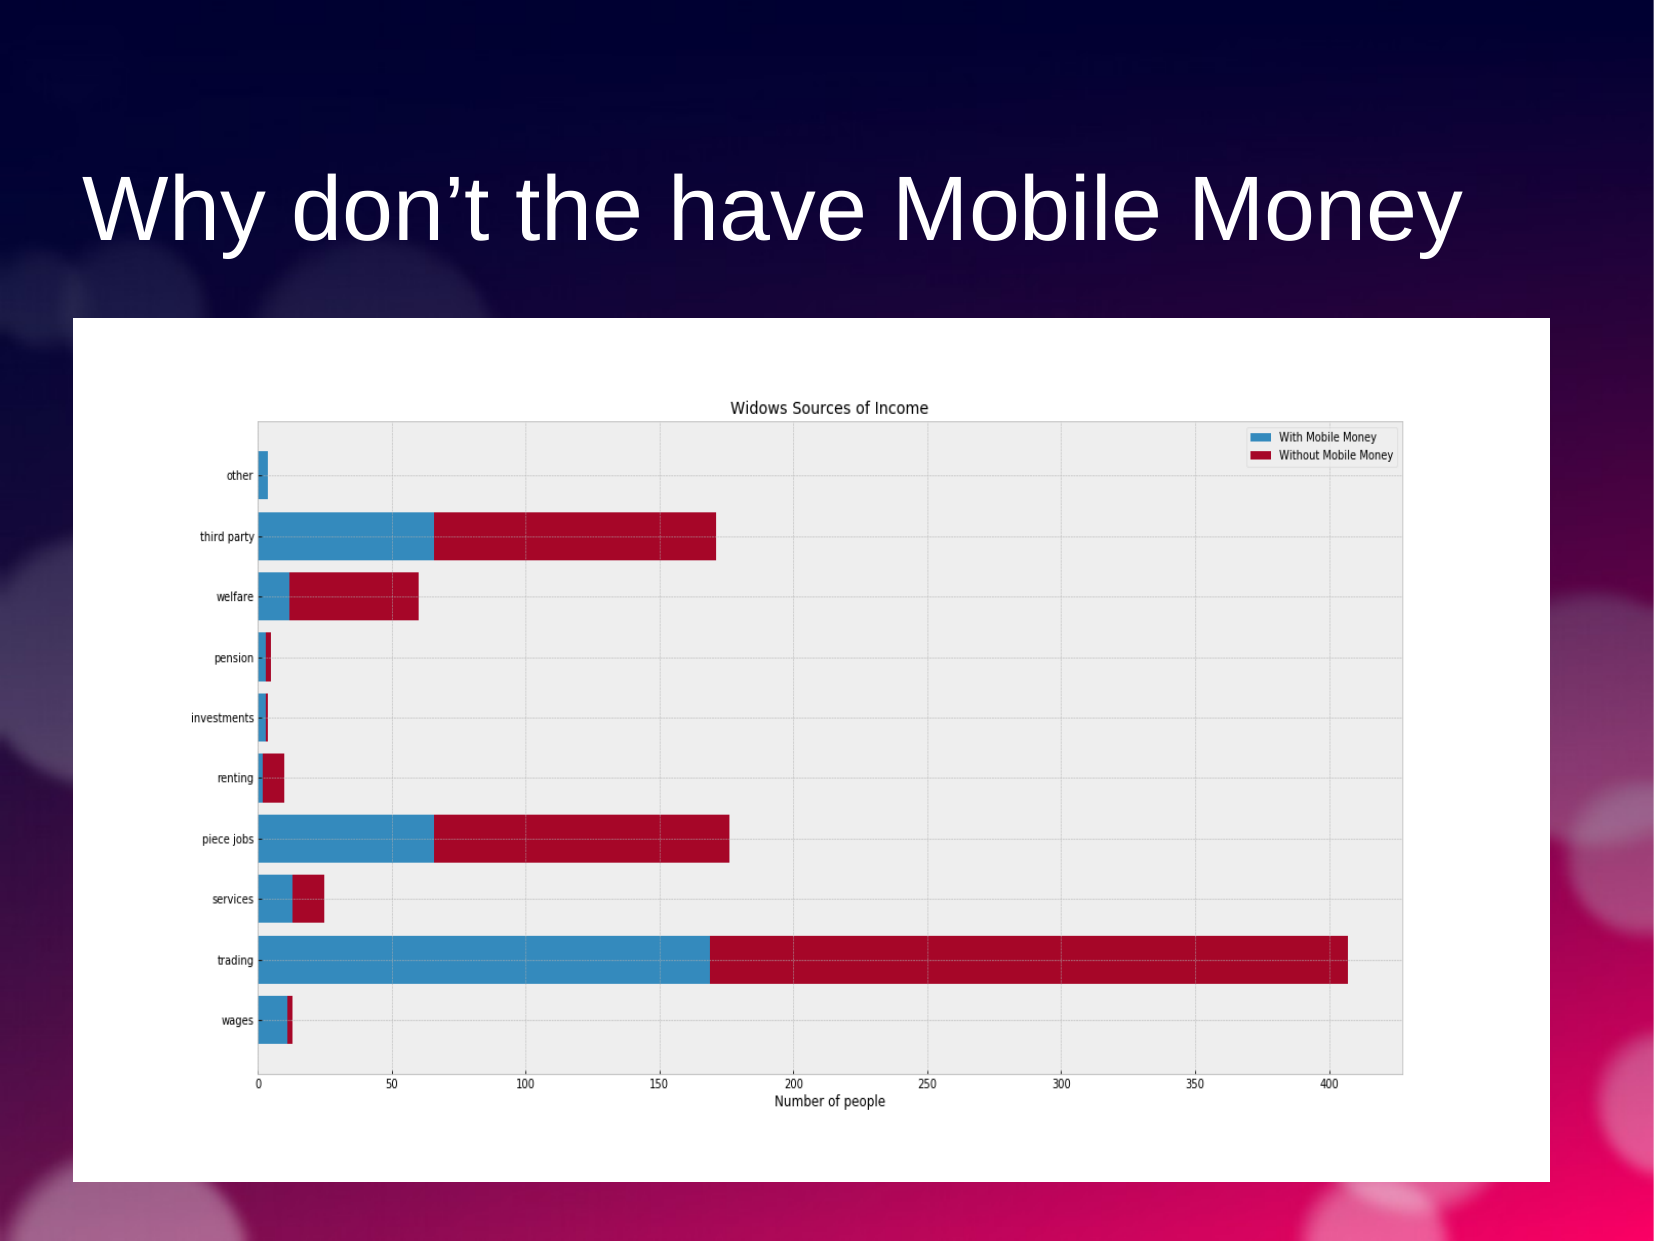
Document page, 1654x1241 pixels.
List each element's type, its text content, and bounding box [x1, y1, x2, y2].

title Why don’t the have Mobile Money [82, 105, 1571, 313]
picture [0, 0, 1654, 1241]
